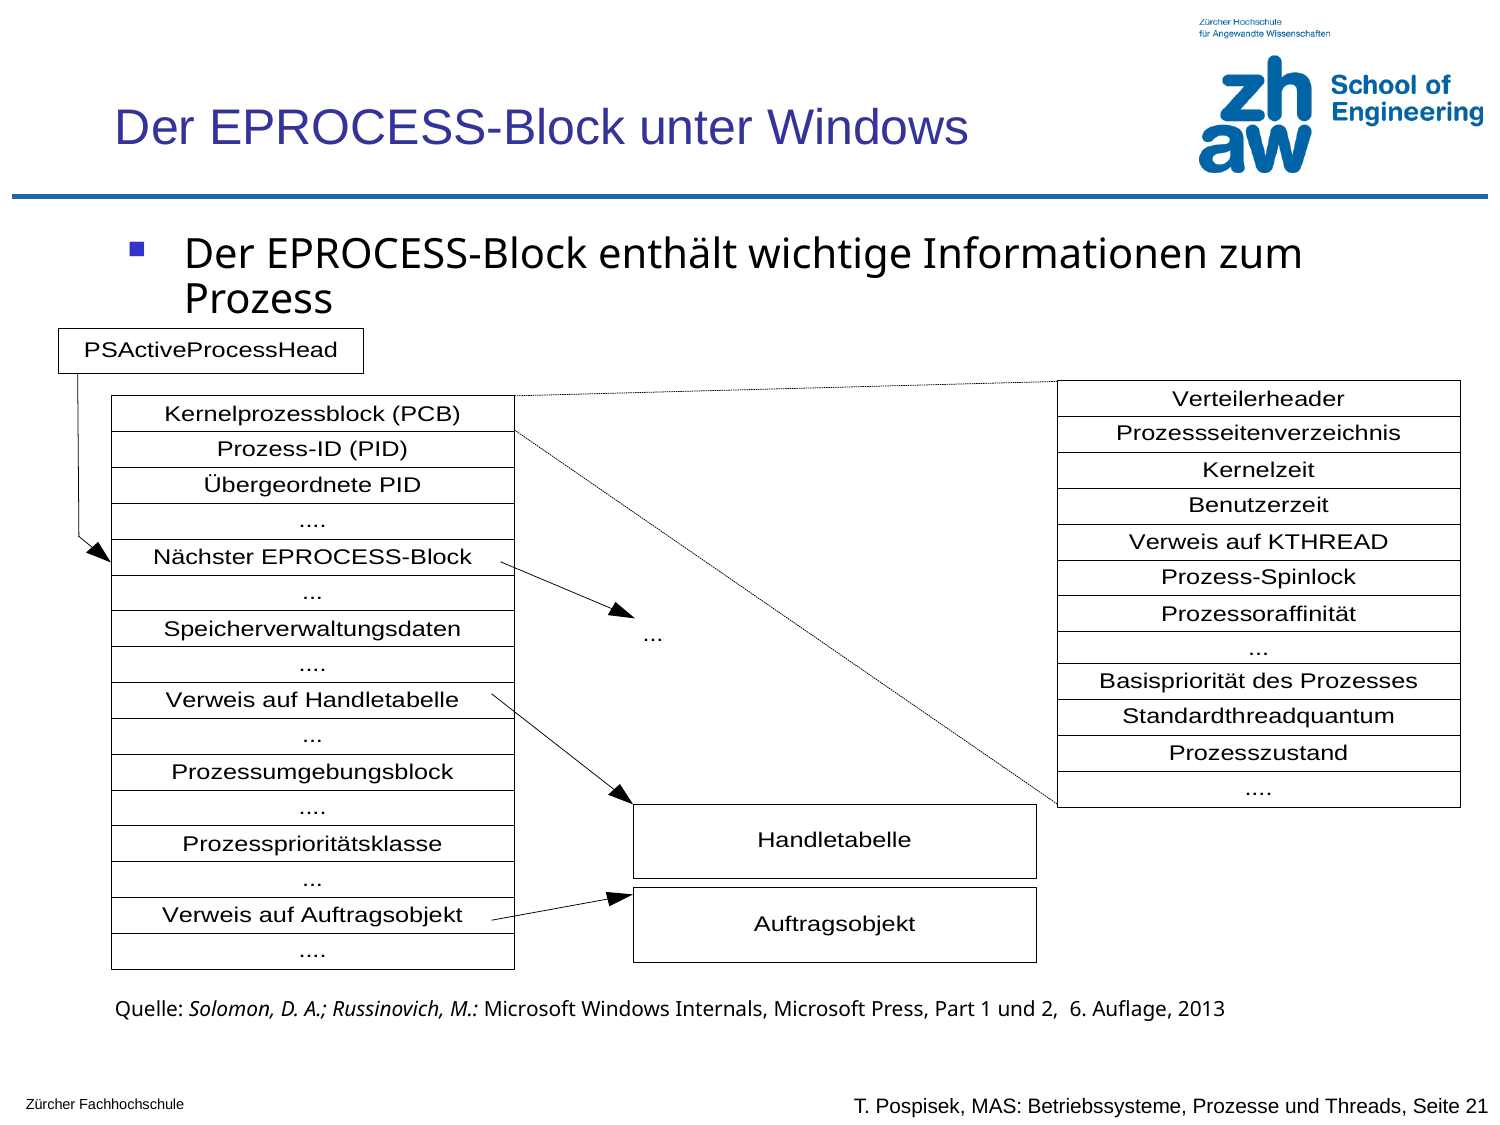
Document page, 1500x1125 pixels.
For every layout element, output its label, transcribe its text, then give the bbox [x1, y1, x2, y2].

list Der EPROCESS-Block enthält wichtige Informationen zum Prozess [112, 224, 1388, 324]
text_box Quelle: Solomon, D. A.; Russinovich, M.: Microsoft Windows Internals, Microsoft Press, Part 1 und 2, 6. Auflage, 2013 [100, 987, 1258, 1058]
picture [1199, 19, 1483, 173]
picture [47, 324, 1465, 973]
title Der EPROCESS-Block unter Windows [99, 50, 1379, 163]
